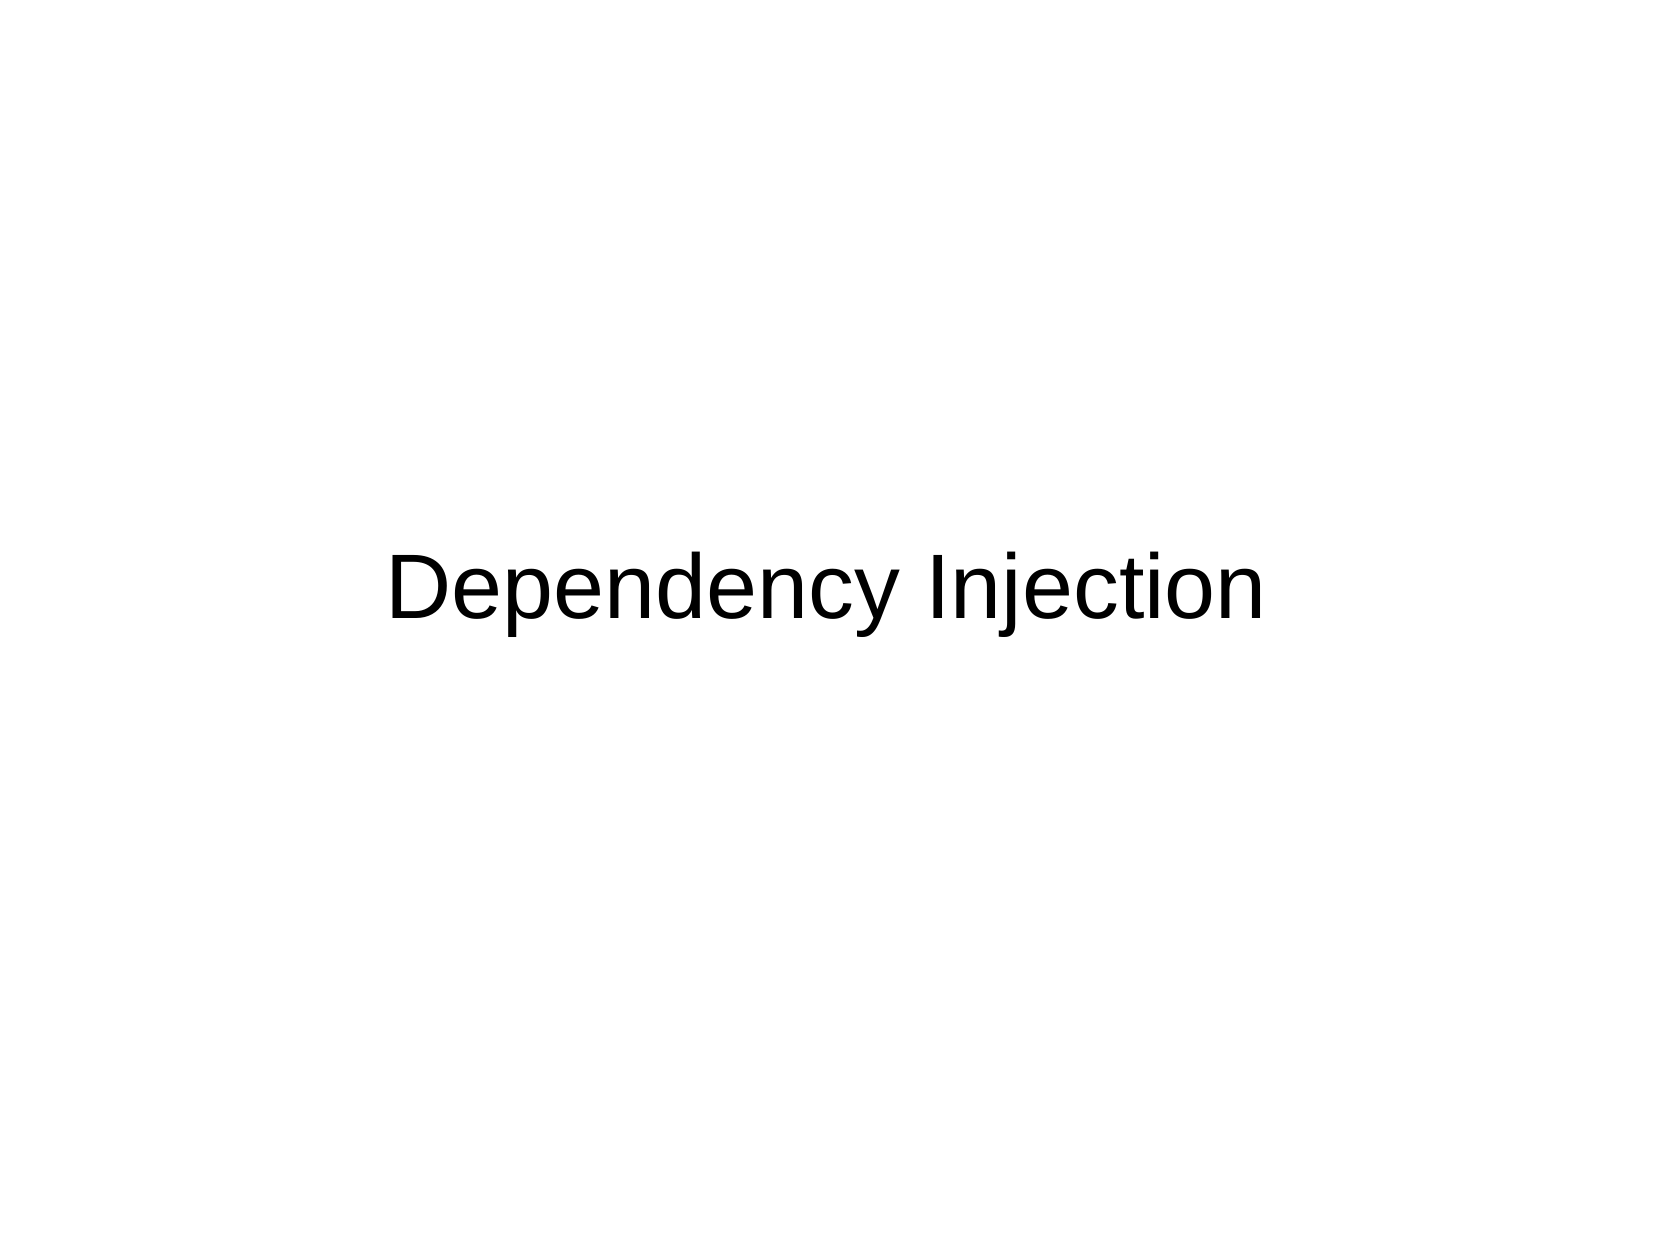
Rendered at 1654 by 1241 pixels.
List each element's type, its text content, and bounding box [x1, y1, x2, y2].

title Dependency Injection [82, 482, 1571, 691]
